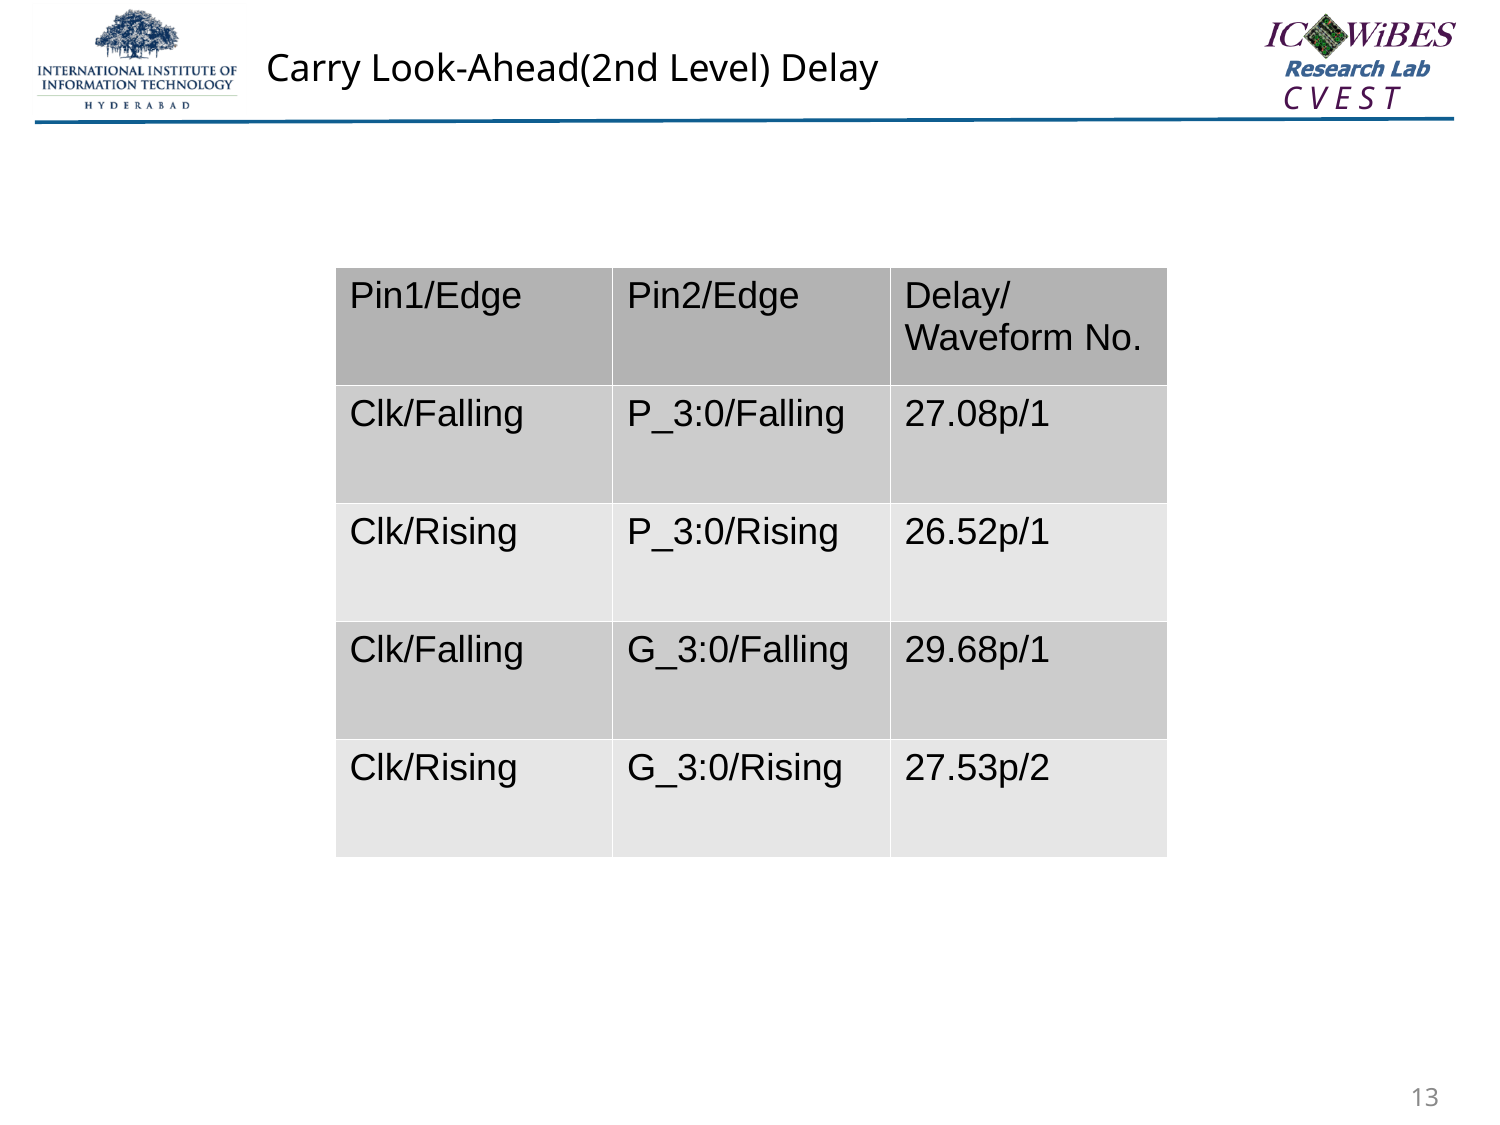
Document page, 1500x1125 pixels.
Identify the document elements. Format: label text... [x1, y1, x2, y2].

slide_number <number> [1329, 1074, 1455, 1123]
table_cell G_3:0/Rising [613, 740, 890, 857]
title Carry Look-Ahead(2nd Level) Delay [251, 23, 1195, 110]
table_cell 27.08p/1 [891, 386, 1167, 503]
table_cell P_3:0/Falling [613, 386, 890, 503]
table_cell 27.53p/2 [891, 740, 1167, 857]
table_header Pin1/Edge [336, 268, 612, 385]
table_header Pin2/Edge [613, 268, 890, 385]
table_cell G_3:0/Falling [613, 622, 890, 739]
picture [1261, 12, 1458, 82]
table_cell 29.68p/1 [891, 622, 1167, 739]
picture [31, 2, 247, 115]
table_header Delay/Waveform No. [891, 268, 1167, 385]
table_cell Clk/Falling [336, 386, 612, 503]
table_cell 26.52p/1 [891, 504, 1167, 621]
table_cell Clk/Falling [336, 622, 612, 739]
table_cell Clk/Rising [336, 740, 612, 857]
table_cell Clk/Rising [336, 504, 612, 621]
table_cell P_3:0/Rising [613, 504, 890, 621]
